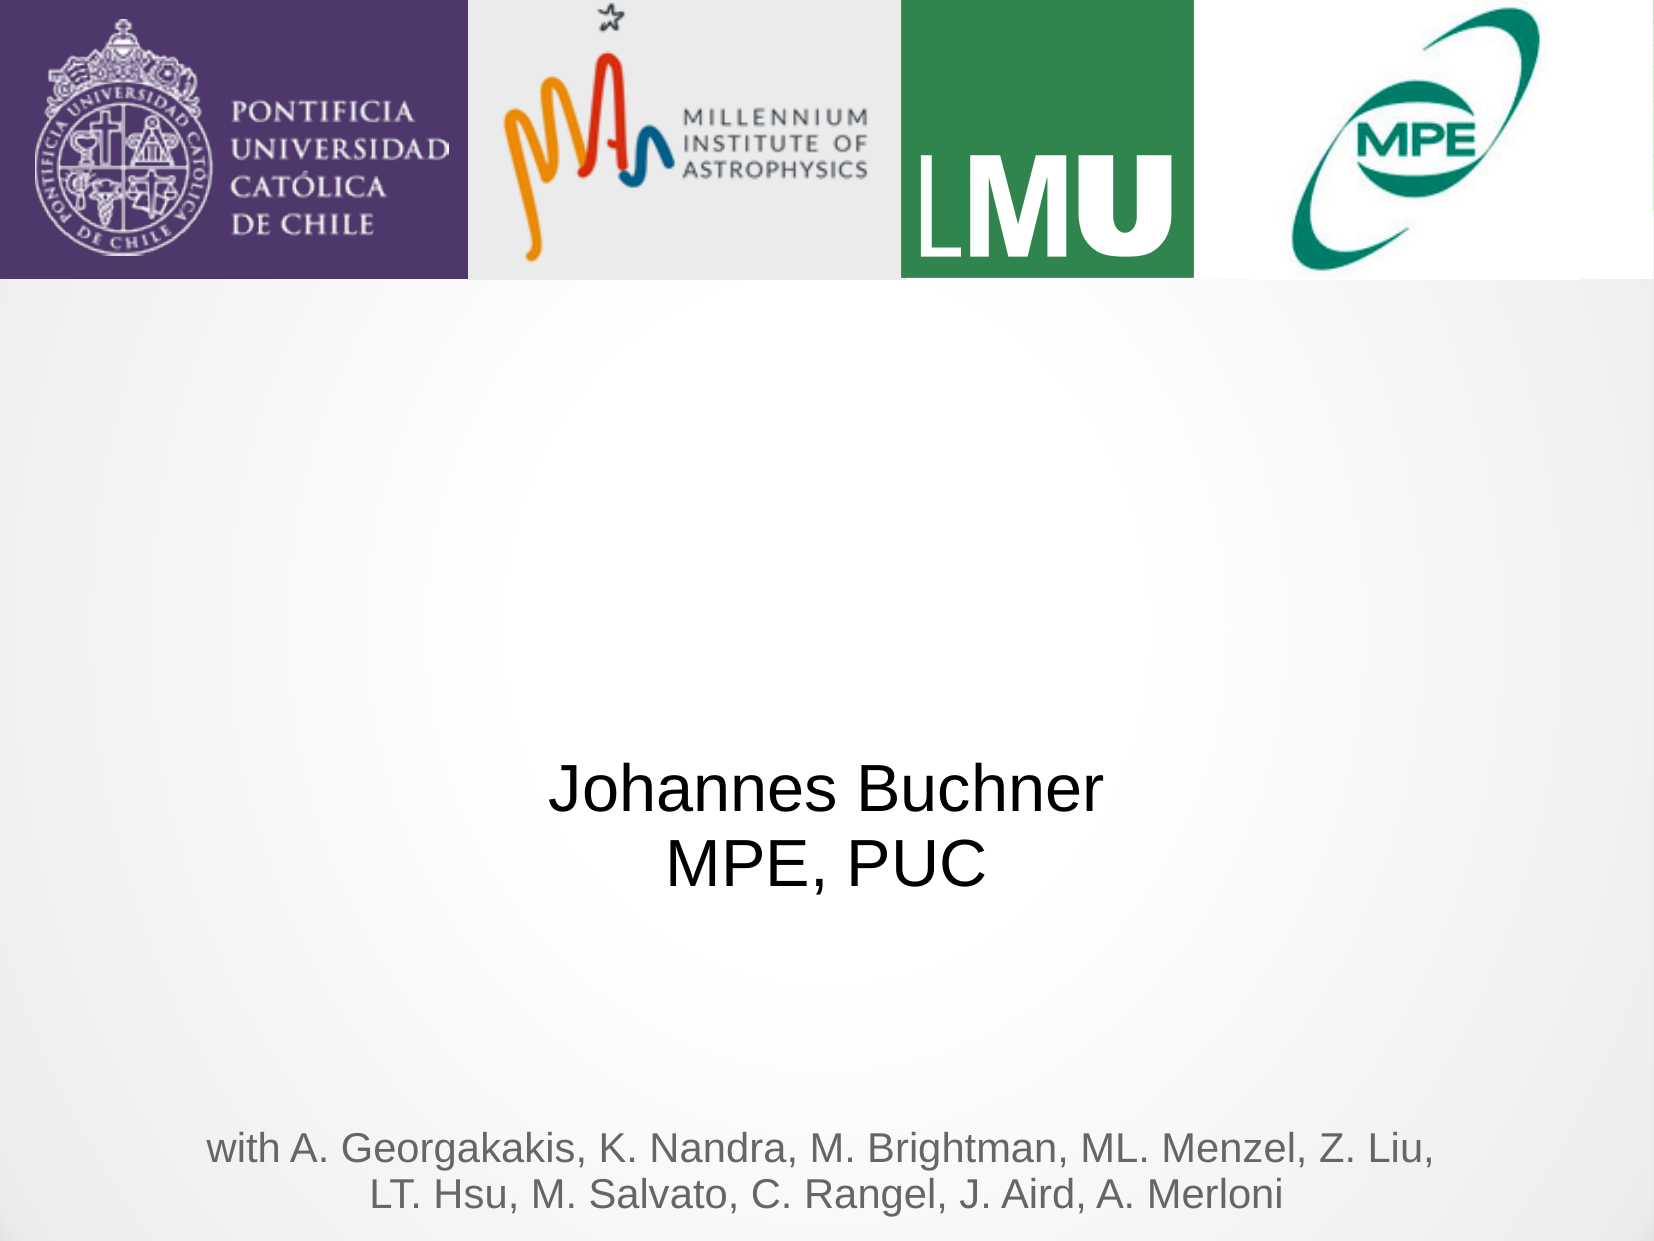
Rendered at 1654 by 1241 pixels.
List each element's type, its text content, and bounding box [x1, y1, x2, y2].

subtitle Johannes Buchner MPE, PUC with A. Georgakakis, K. Nandra, M. Brightman, ML. Menzel, Z. Liu, LT. Hsu, M. Salvato, C. Rangel, J. Aird, A. Merloni [82, 750, 1571, 1218]
picture [0, 0, 1654, 280]
